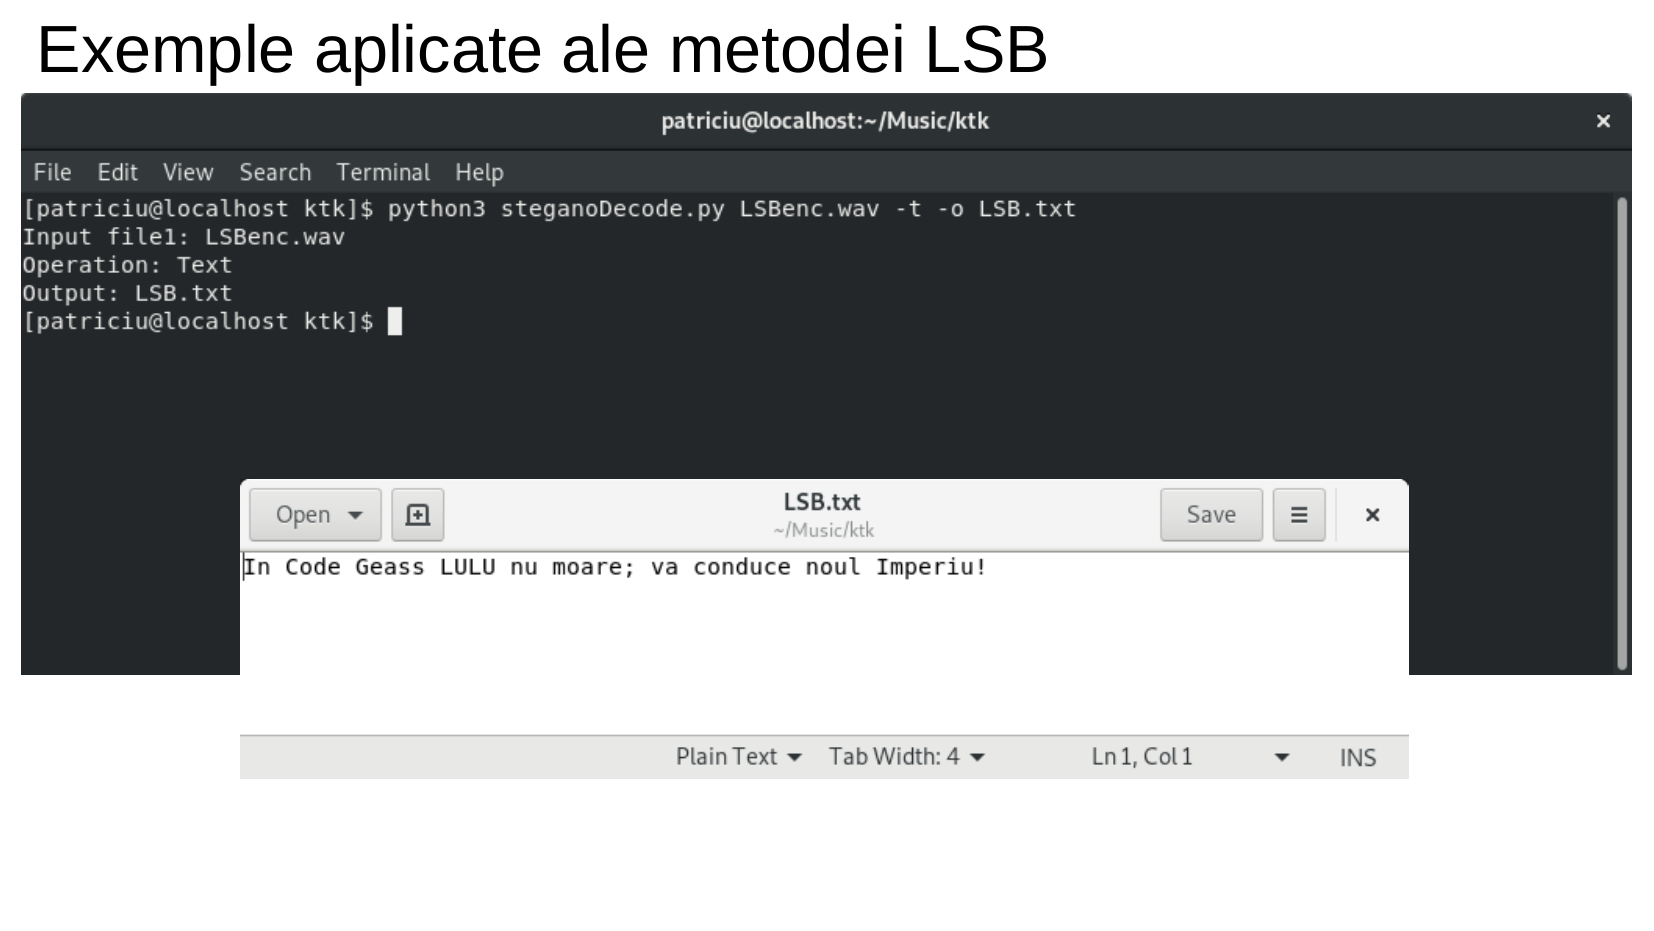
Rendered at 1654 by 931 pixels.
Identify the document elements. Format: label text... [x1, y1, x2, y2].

title Exemple aplicate ale metodei LSB [0, 0, 1111, 98]
picture [21, 93, 1632, 779]
